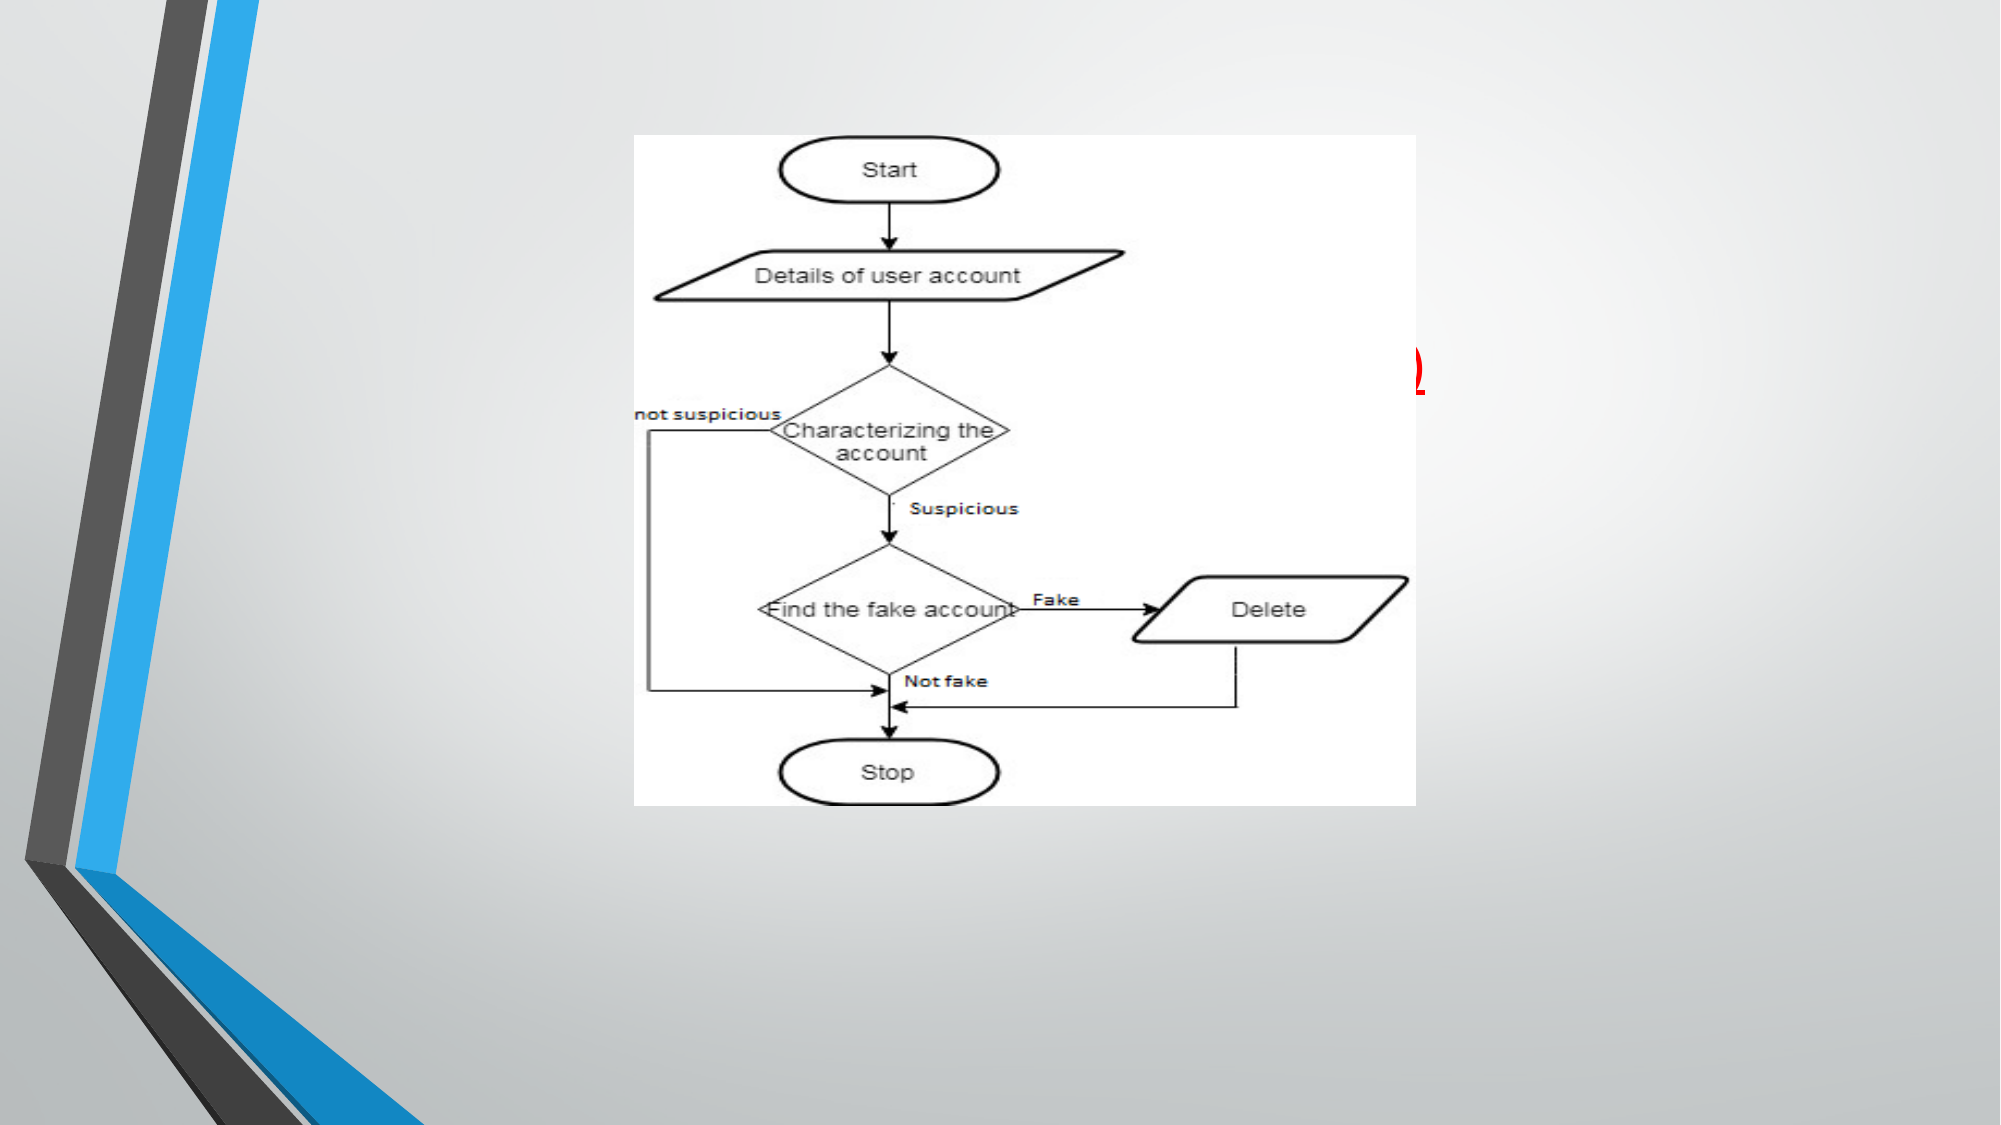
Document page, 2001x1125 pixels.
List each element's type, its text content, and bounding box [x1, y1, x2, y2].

title HIGH LEVEL DESIGN (HLD) [243, 0, 1887, 86]
picture [634, 135, 1416, 806]
